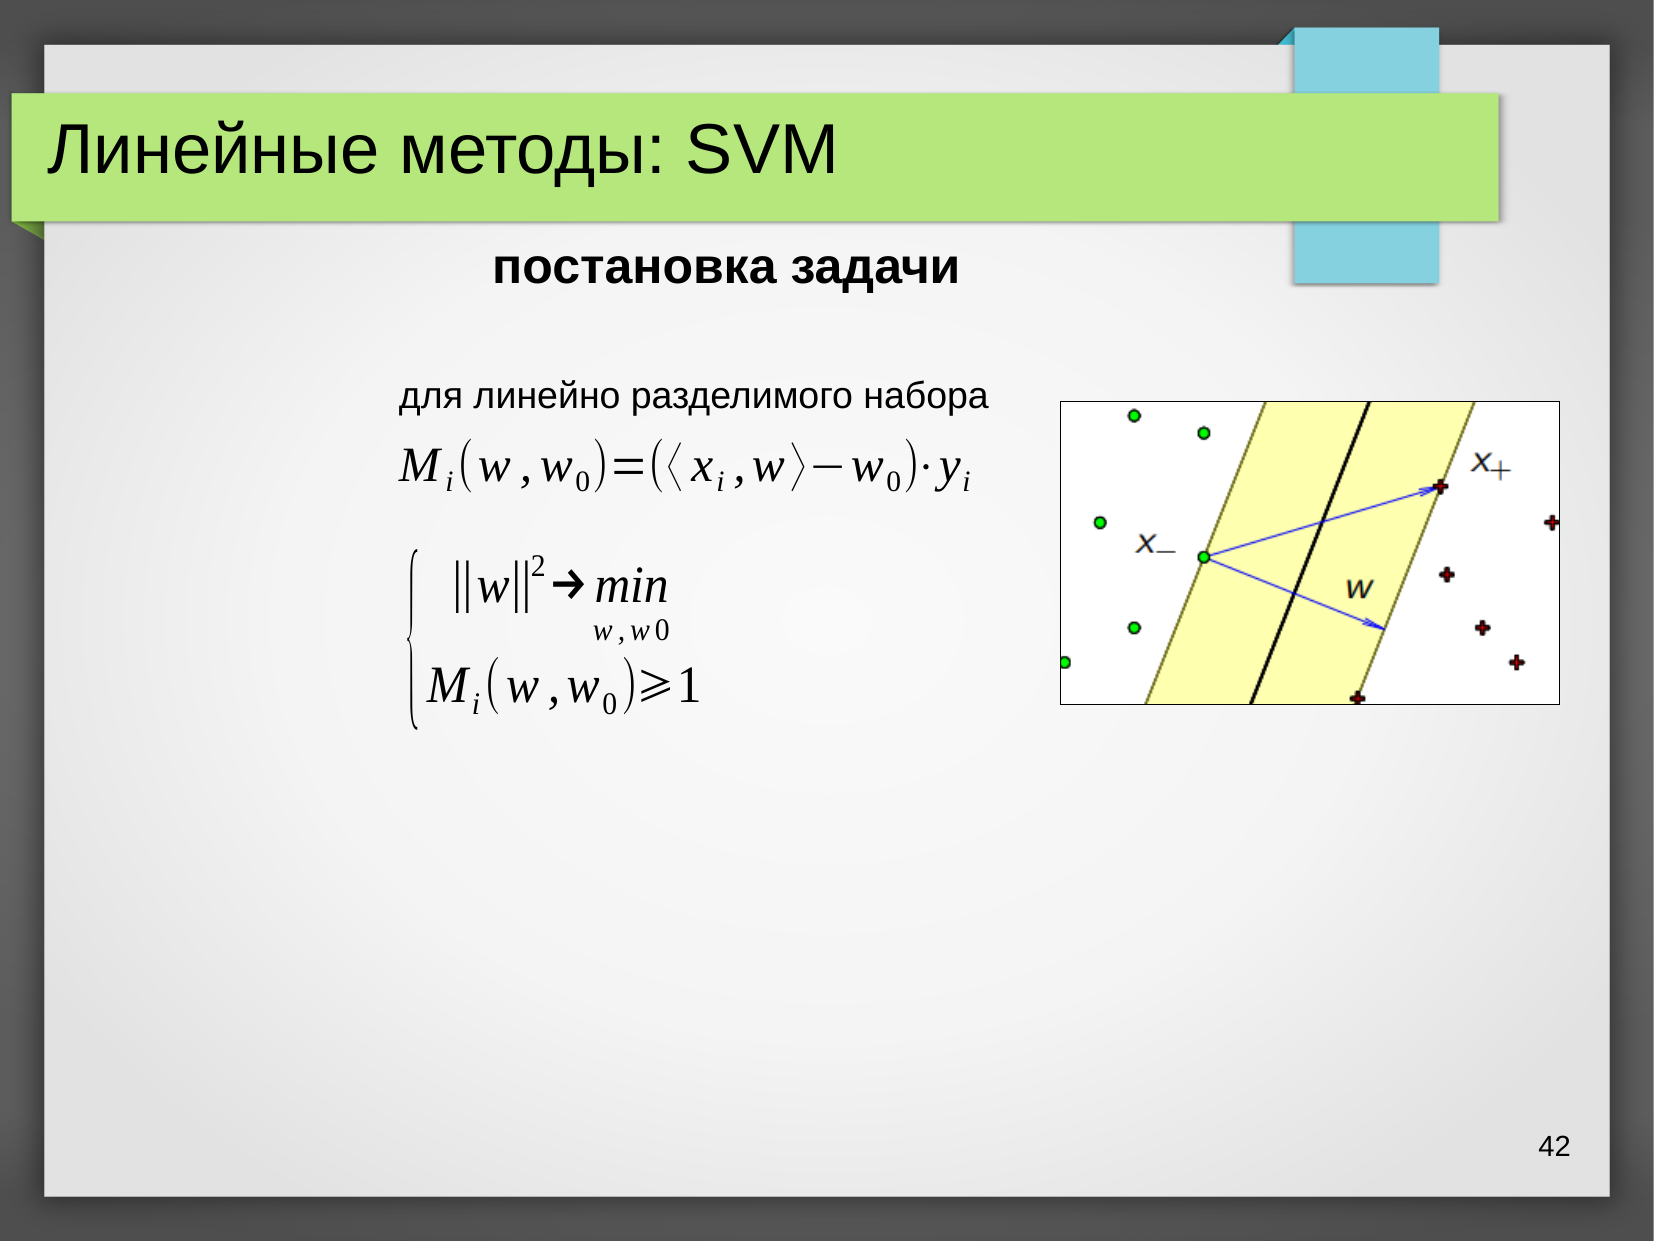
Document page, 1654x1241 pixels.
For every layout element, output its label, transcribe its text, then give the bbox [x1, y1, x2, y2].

chart [389, 437, 978, 502]
picture [0, 0, 1654, 1241]
text_box постановка задачи [413, 236, 1040, 296]
text_box для линейно разделимого набора [398, 366, 1025, 426]
chart [398, 546, 711, 733]
title Линейные методы: SVM [47, 109, 1501, 189]
